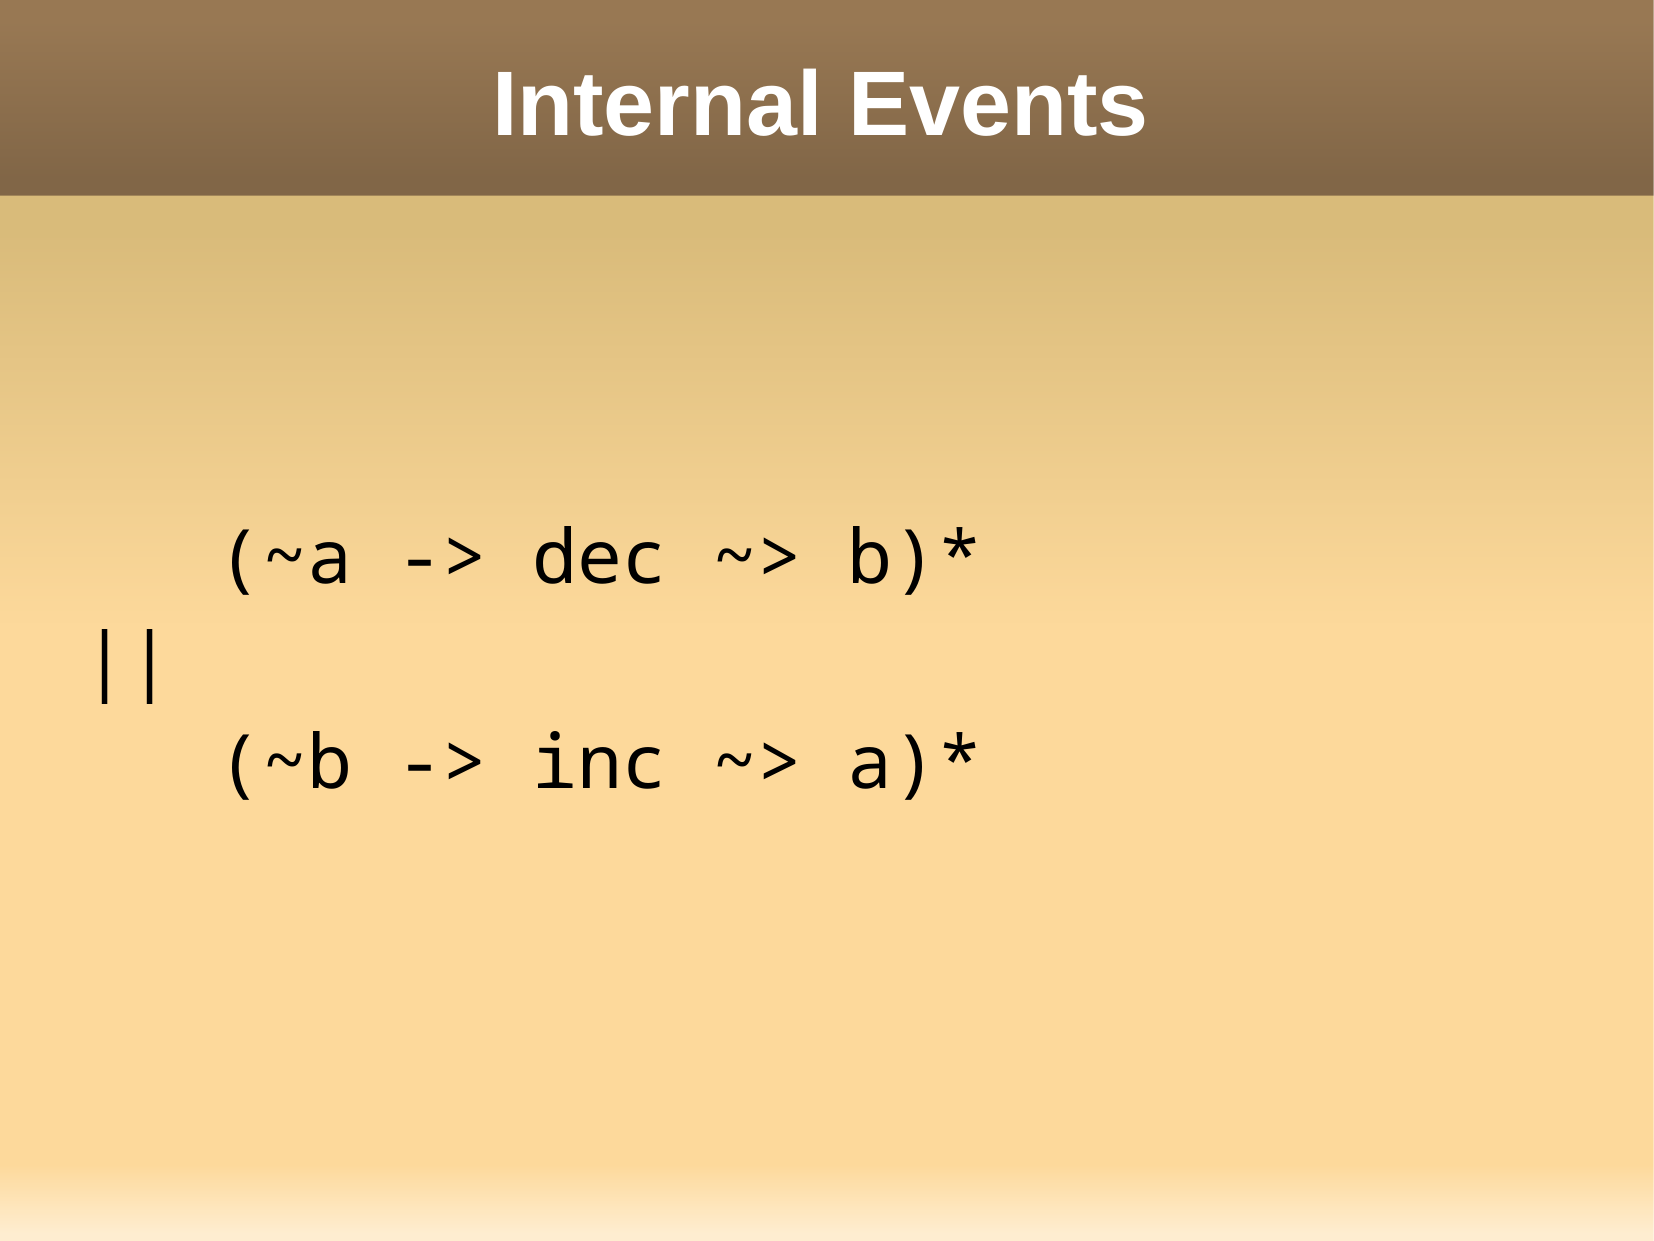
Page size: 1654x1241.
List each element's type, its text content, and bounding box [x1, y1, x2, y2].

title Internal Events [76, 0, 1565, 208]
picture [0, 0, 1654, 1241]
subtitle (~a -> dec ~> b)* || (~b -> inc ~> a)* [82, 297, 1571, 1102]
